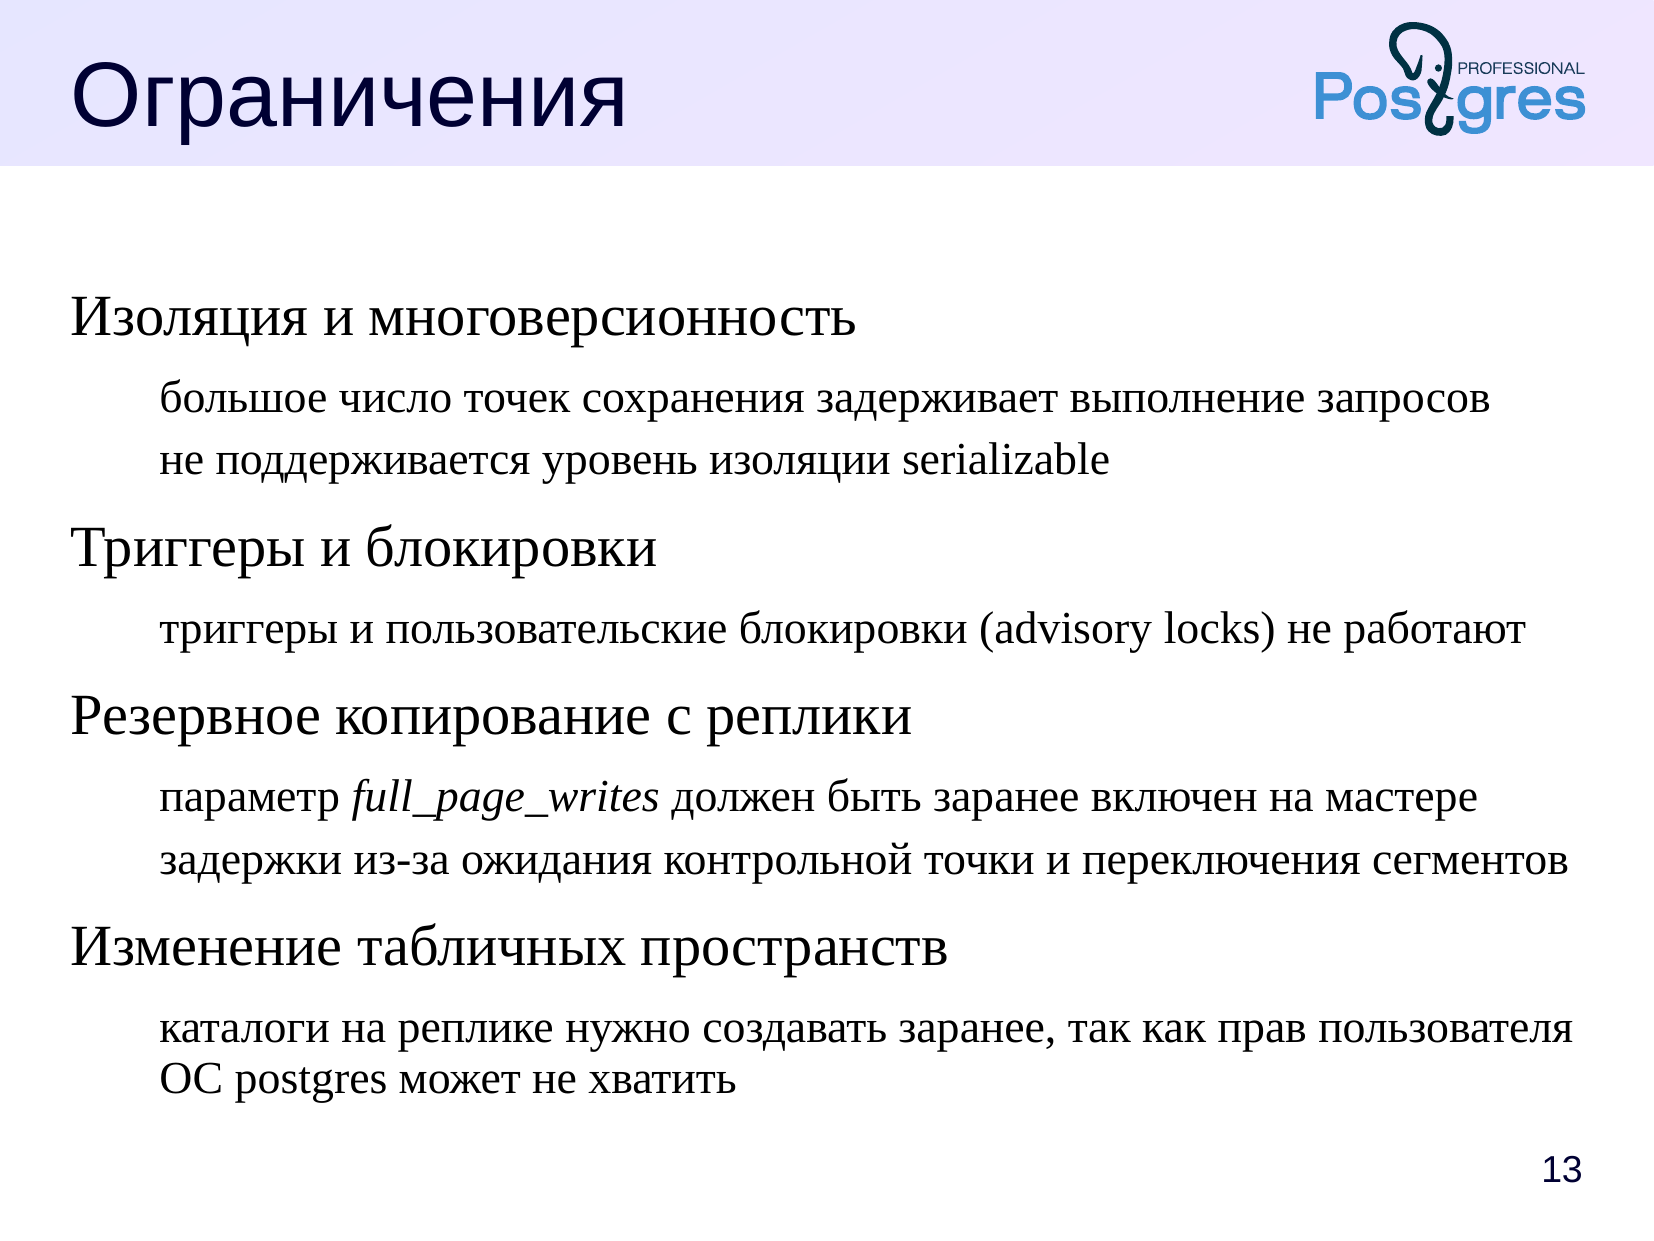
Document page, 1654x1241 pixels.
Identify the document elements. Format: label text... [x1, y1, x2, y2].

title Ограничения [70, 43, 1291, 147]
list Изоляция и многоверсионность большое число точек сохранения задерживает выполнение запросов не поддерживается уровень изоляции serializable Триггеры и блокировки триггеры и пользовательские блокировки (advisory locks) не работают Резервное копирование с реплики параметр full_page_writes должен быть заранее включен на мастере задержки из-за ожидания контрольной точки и переключения сегментов Изменение табличных пространств каталоги на реплике нужно создавать заранее, так как прав пользователя ОС postgres может не хватить [70, 283, 1583, 1134]
